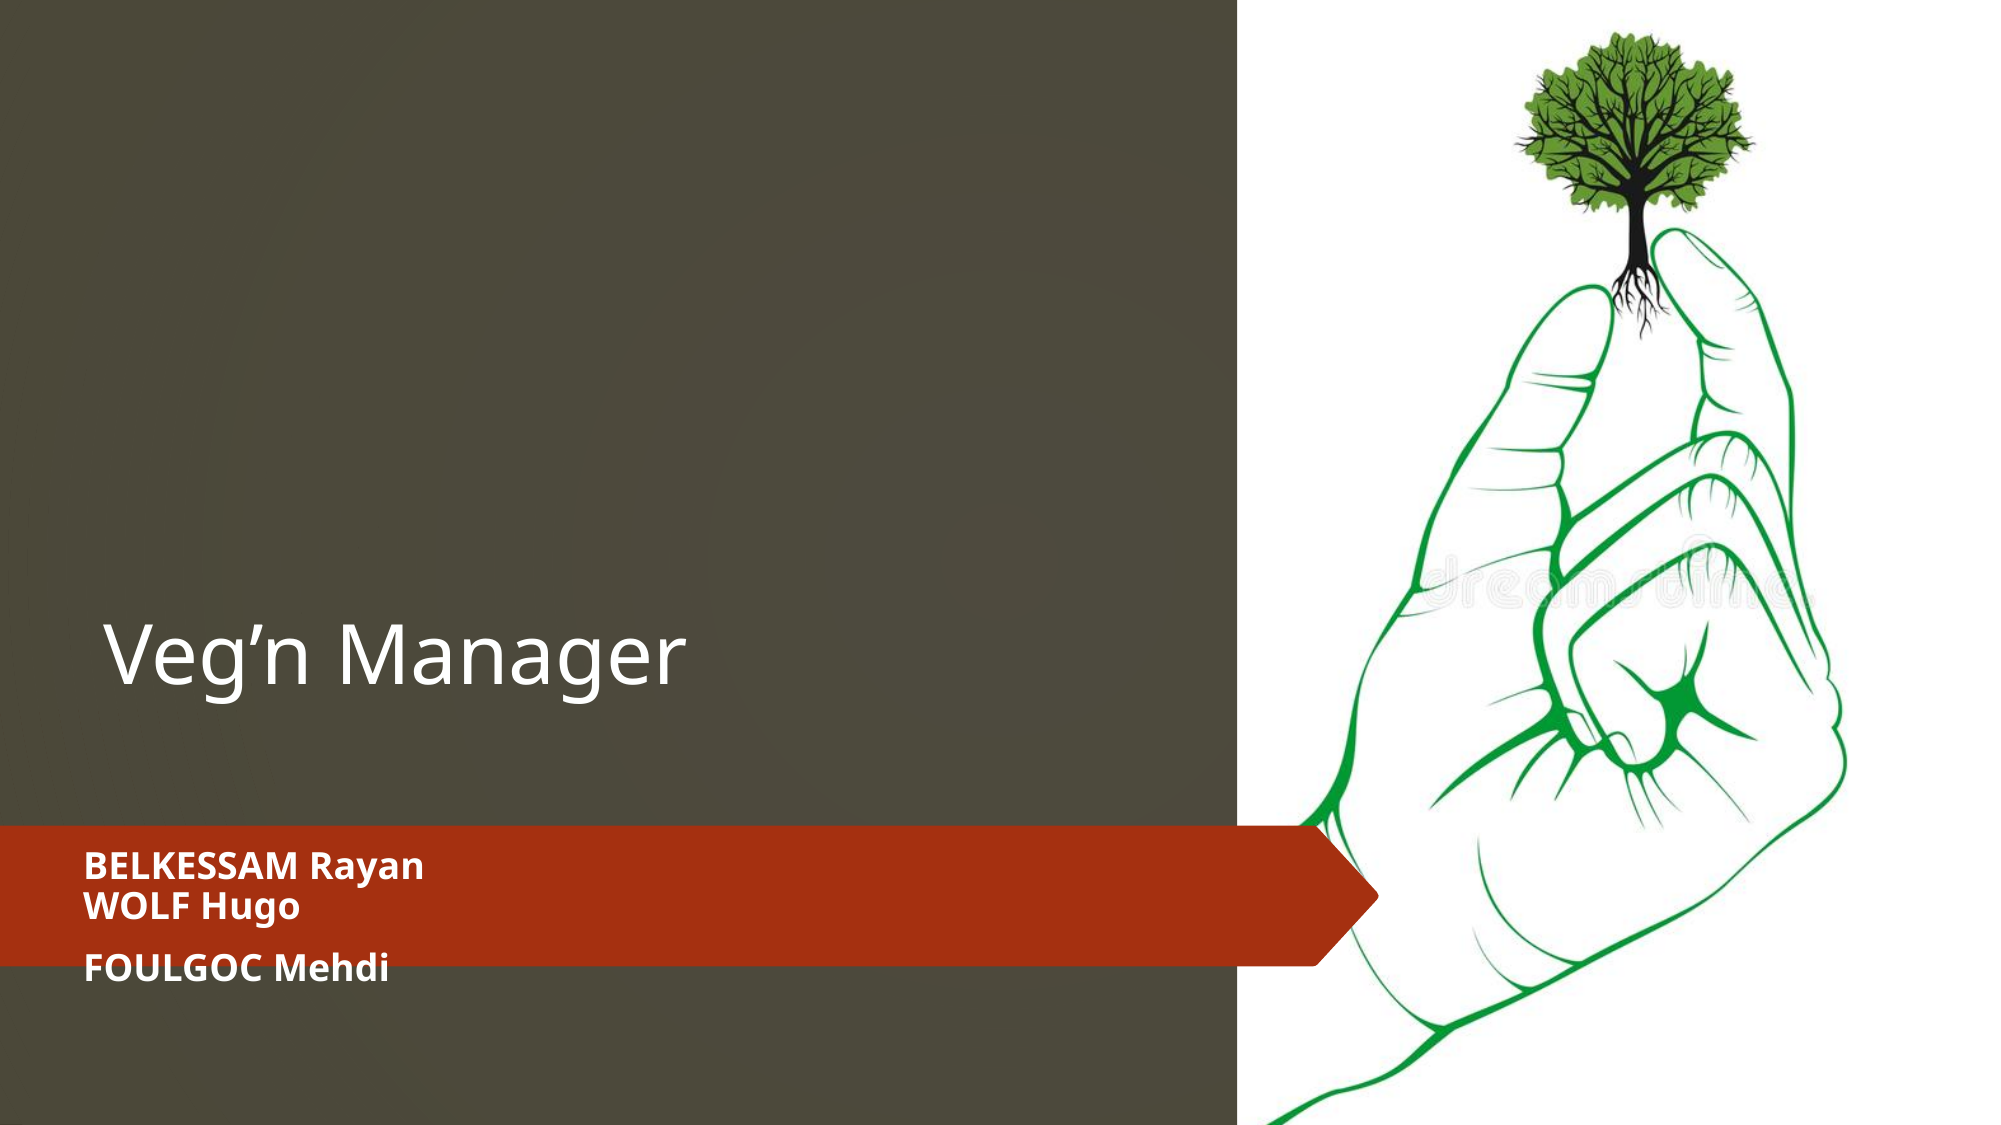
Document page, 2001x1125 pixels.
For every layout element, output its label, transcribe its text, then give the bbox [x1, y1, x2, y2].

text_box [0, 0, 1379, 1125]
subtitle BELKESSAM Rayan WOLF Hugo FOULGOC Mehdi [68, 839, 1197, 953]
picture [1237, 0, 2000, 1125]
title Veg’n Manager [88, 158, 1184, 709]
